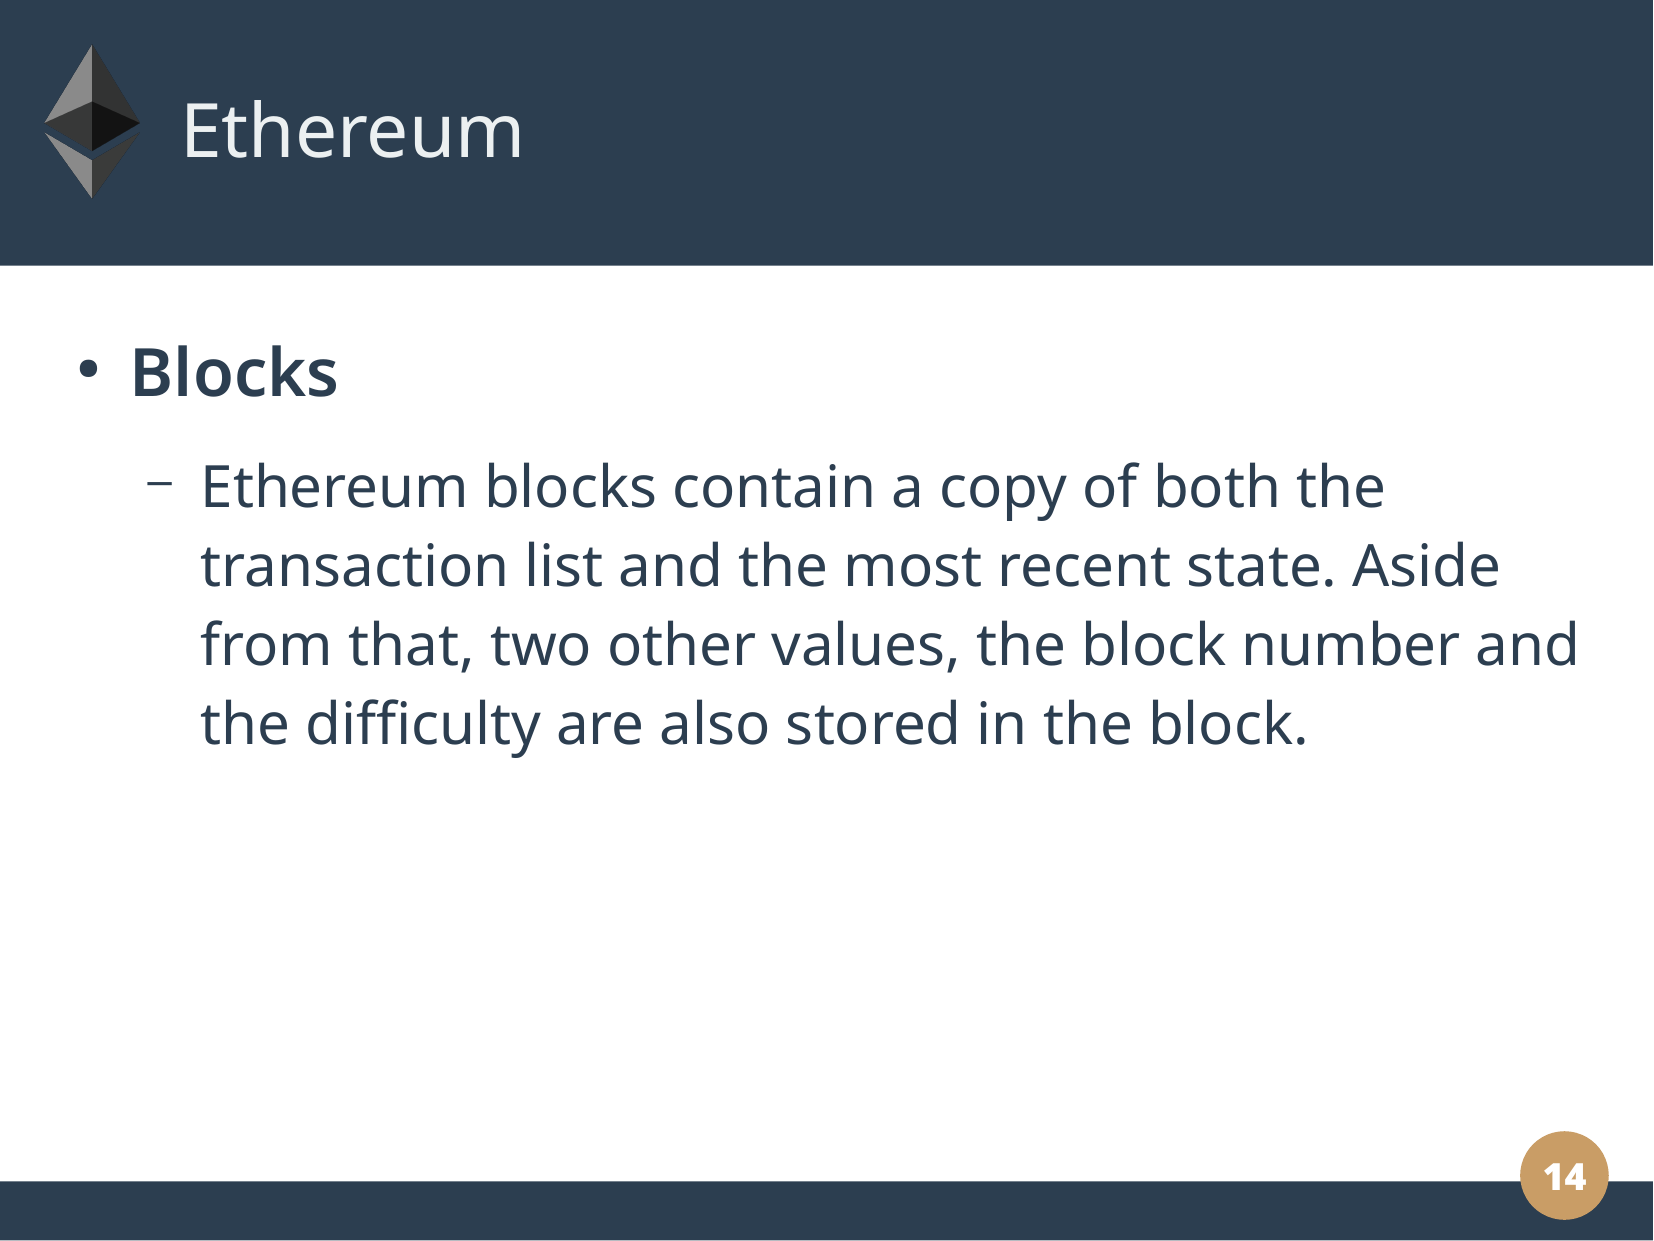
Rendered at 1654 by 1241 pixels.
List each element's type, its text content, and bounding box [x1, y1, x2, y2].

picture [44, 44, 140, 199]
list Blocks Ethereum blocks contain a copy of both the transaction list and the most recent state. Aside from that, two other values, the block number and the difficulty are also stored in the block. [58, 324, 1594, 1152]
title Ethereum [179, 49, 1594, 207]
